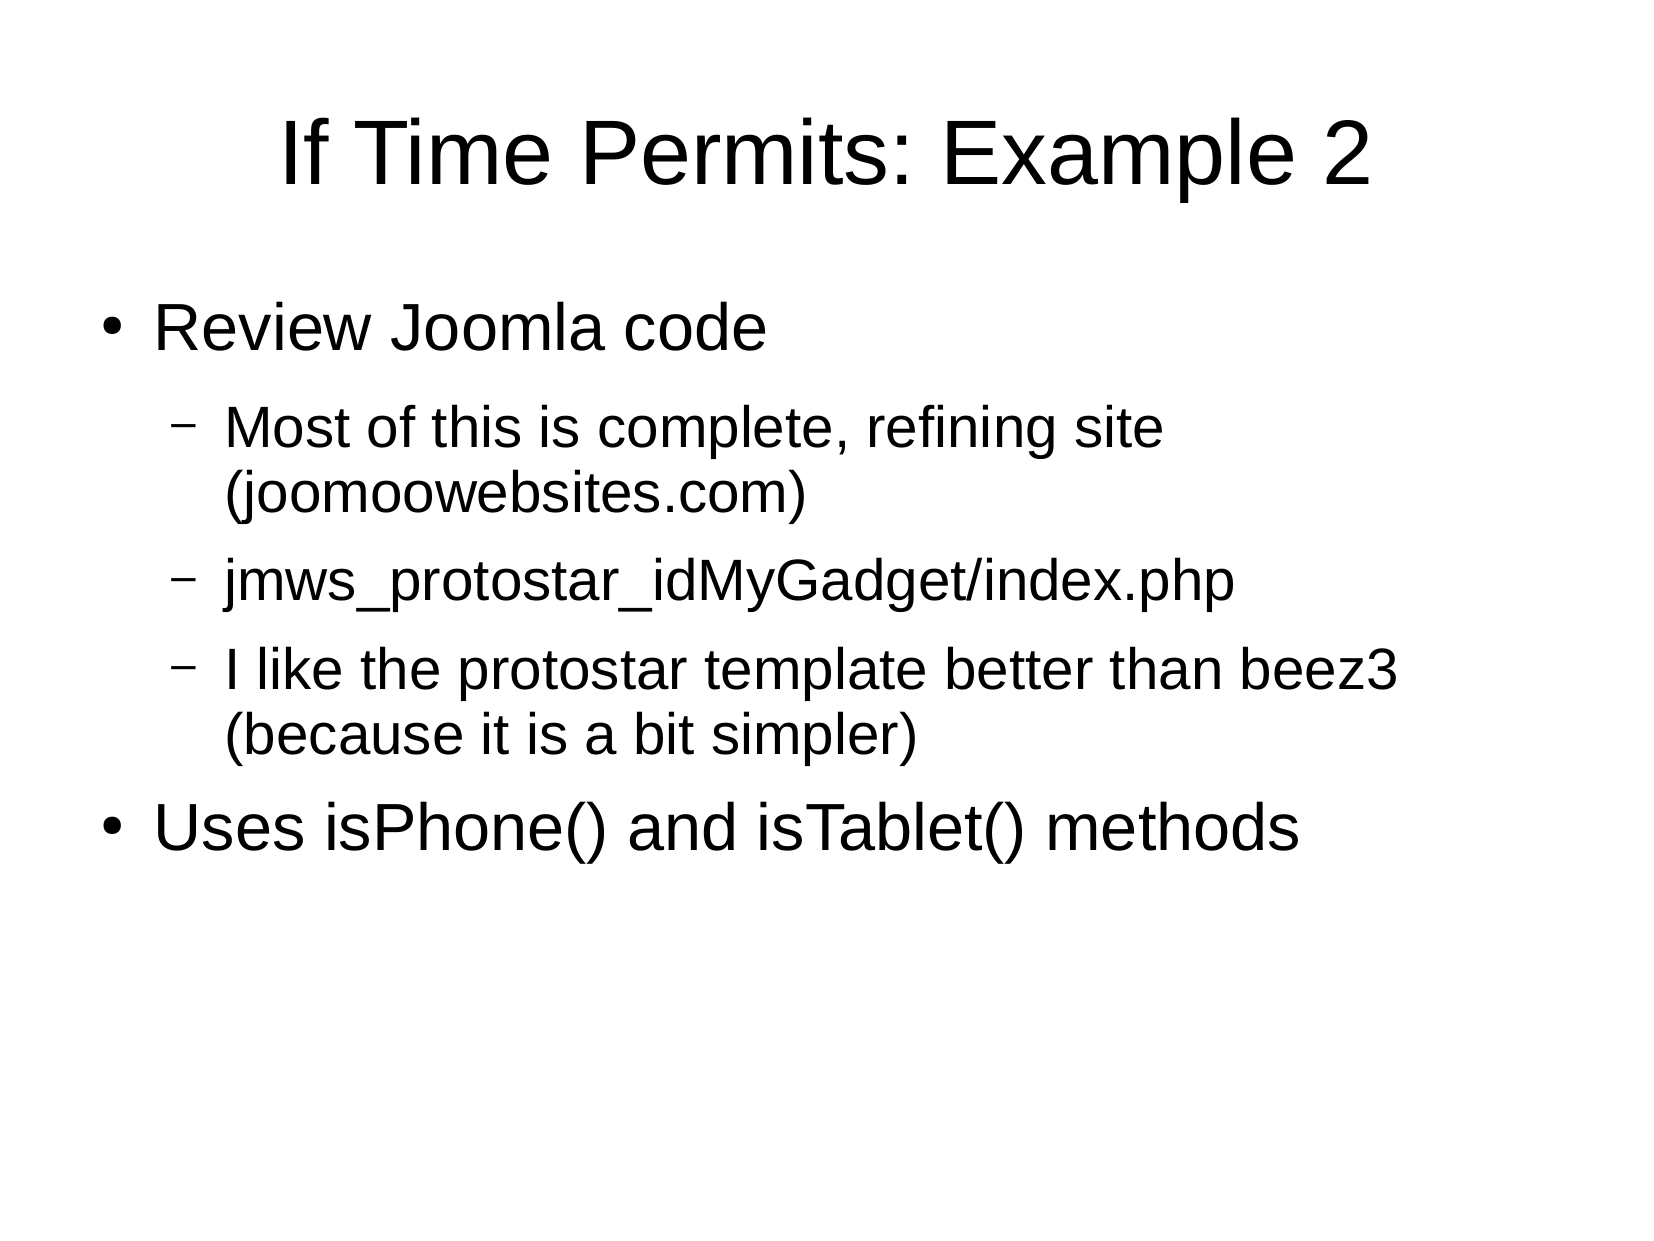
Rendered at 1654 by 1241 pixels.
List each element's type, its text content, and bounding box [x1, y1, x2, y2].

list Review Joomla code Most of this is complete, refining site (joomoowebsites.com) jmws_protostar_idMyGadget/index.php I like the protostar template better than beez3 (because it is a bit simpler) Uses isPhone() and isTablet() methods [82, 290, 1571, 1010]
title If Time Permits: Example 2 [82, 49, 1571, 257]
